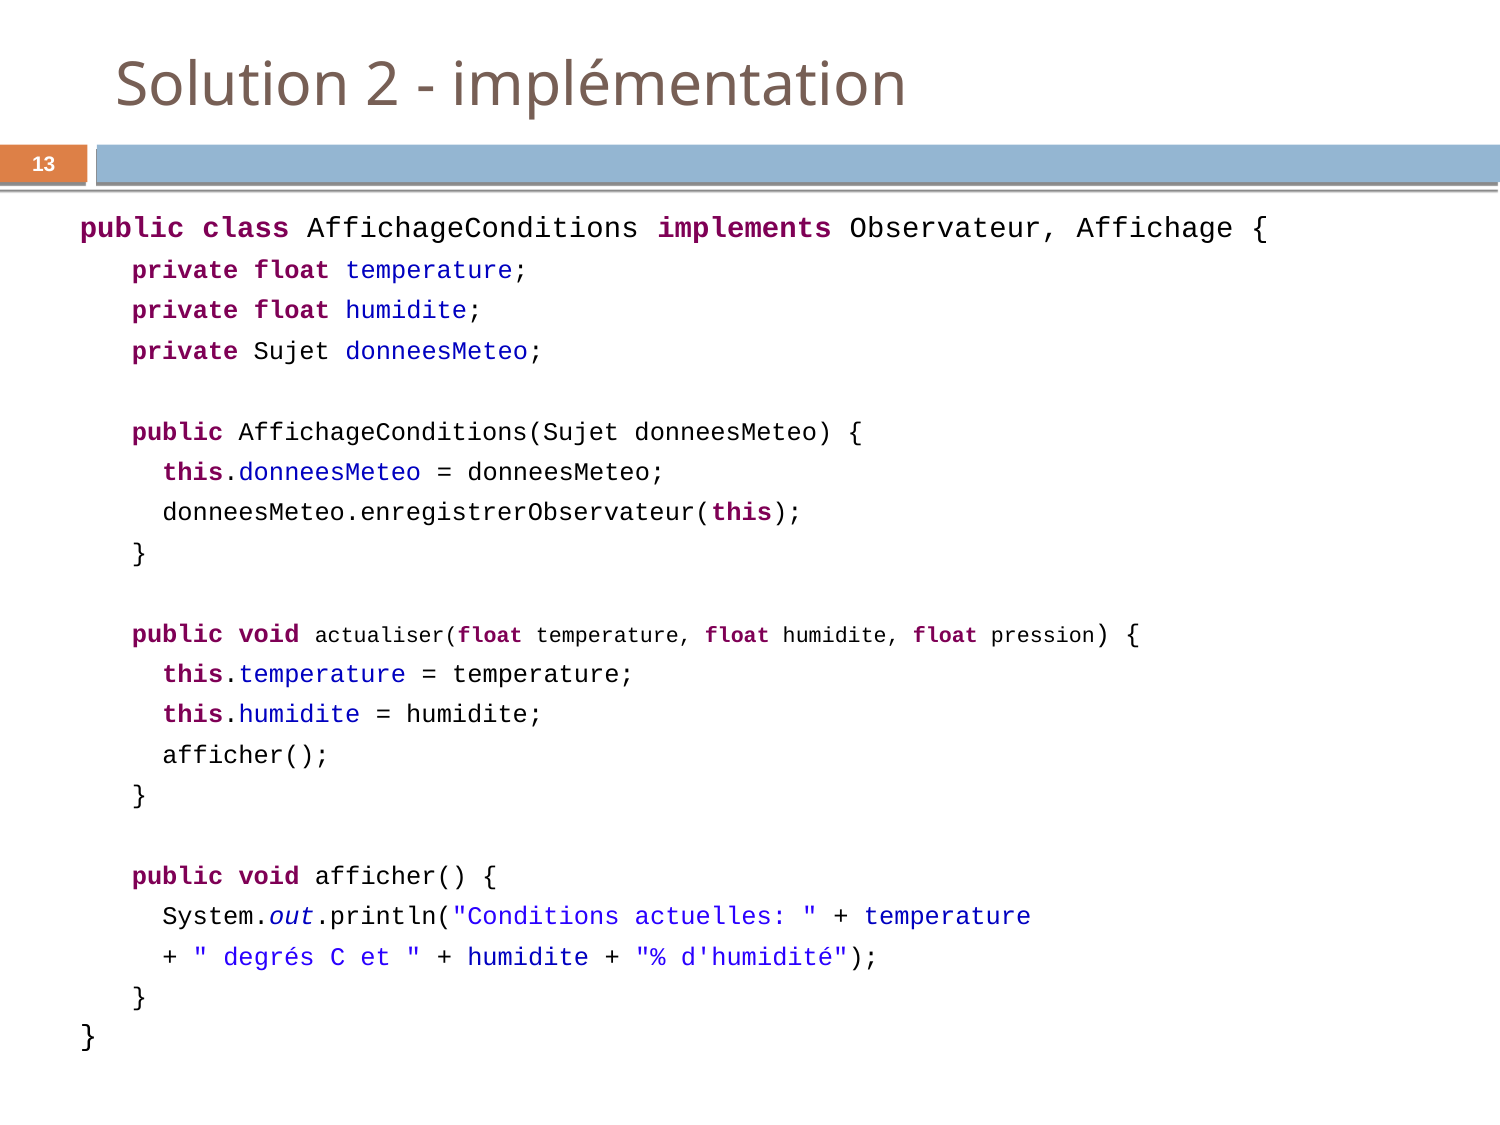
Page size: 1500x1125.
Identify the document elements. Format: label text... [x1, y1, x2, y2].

title Solution 2 - implémentation [100, 37, 1438, 126]
list public class AffichageConditions implements Observateur, Affichage { private float temperature; private float humidite; private Sujet donneesMeteo; public AffichageConditions(Sujet donneesMeteo) { this.donneesMeteo = donneesMeteo; donneesMeteo.enregistrerObservateur(this); } public void actualiser(float temperature, float humidite, float pression) { this.temperature = temperature; this.humidite = humidite; afficher(); } public void afficher() { System.out.println("Conditions actuelles: " + temperature + " degrés C et " + humidite + "% d'humidité"); } } [64, 208, 1471, 1059]
slide_number <numéro> [0, 143, 88, 184]
